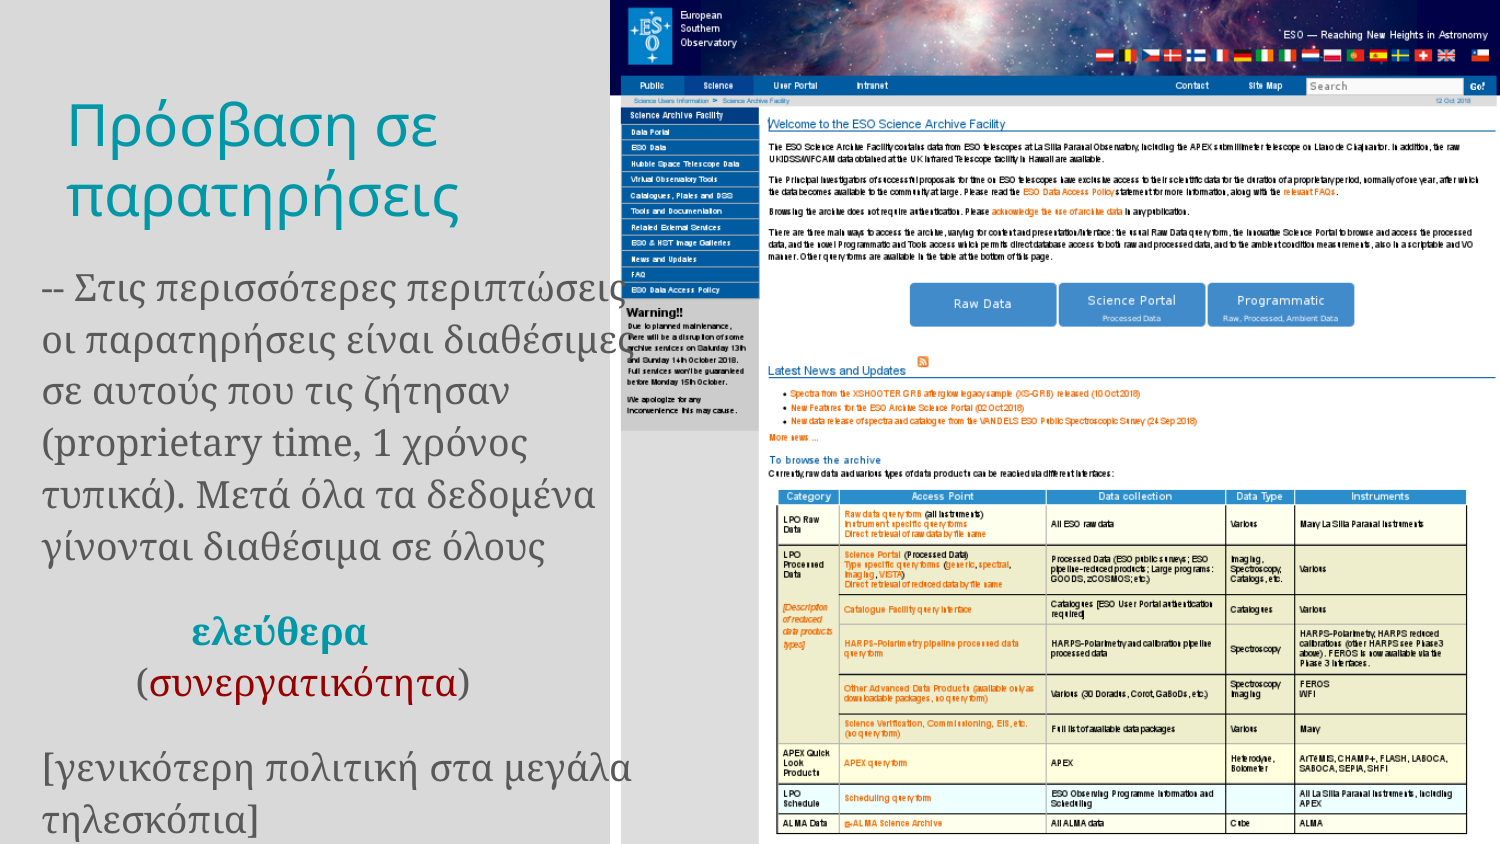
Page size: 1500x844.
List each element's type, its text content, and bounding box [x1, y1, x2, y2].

list -- Στις περισσότερες περιπτώσεις οι παρατηρήσεις είναι διαθέσιμες σε αυτούς που τις ζήτησαν (proprietary time, 1 χρόνος τυπικά). Μετά όλα τα δεδομένα γίνονται διαθέσιμα σε όλους ελεύθερα (συνεργατικότητα) [γενικότερη πολιτική στα μεγάλα τηλεσκόπια] [26, 242, 1424, 790]
title Πρόσβαση σε παρατηρήσεις [51, 72, 610, 167]
picture [610, 0, 1500, 844]
